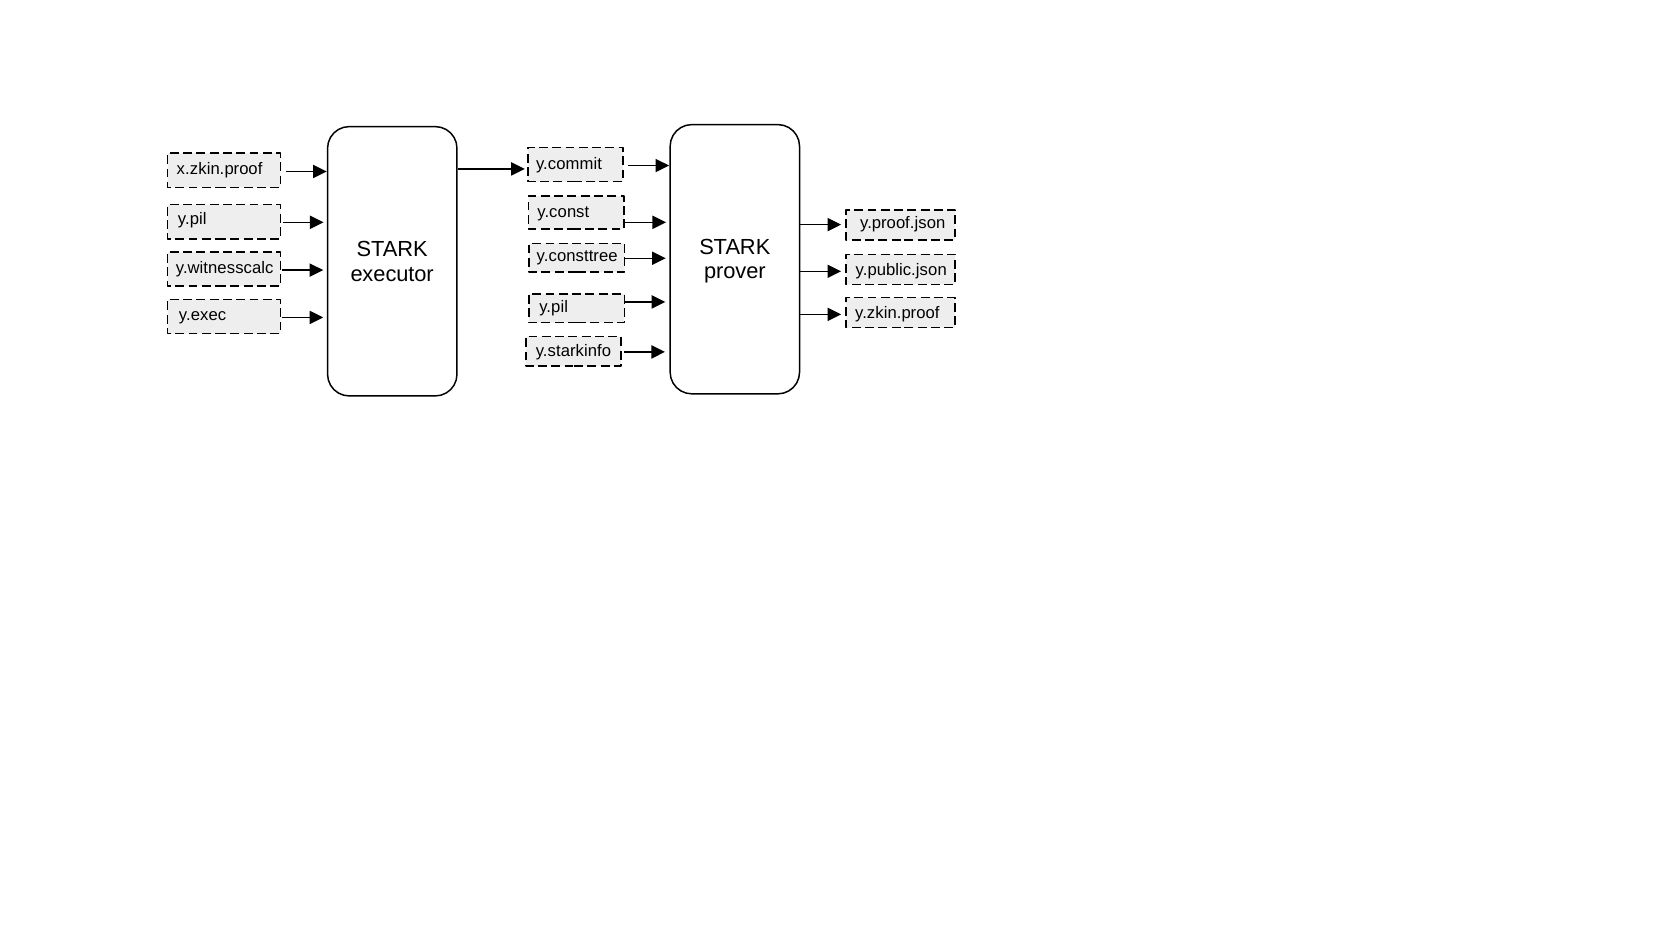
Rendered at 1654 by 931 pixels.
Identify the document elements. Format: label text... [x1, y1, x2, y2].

text_box [167, 204, 281, 239]
text_box [167, 299, 281, 334]
text_box y.pil [489, 280, 619, 333]
text_box y.zkin.proof [833, 296, 962, 330]
text_box STARK executor [327, 126, 457, 396]
text_box y.public.json [813, 242, 990, 296]
text_box y.witnesscalc [154, 249, 295, 287]
text_box y.proof.json [841, 196, 964, 242]
text_box y.commit [499, 140, 640, 187]
text_box y.starkinfo [520, 333, 627, 368]
text_box x.zkin.proof [150, 146, 290, 192]
text_box y.exec [149, 298, 257, 332]
text_box STARK prover [670, 124, 800, 394]
text_box [619, 293, 625, 323]
text_box y.pil [151, 201, 234, 236]
text_box y.const [498, 185, 629, 238]
text_box y.consttree [507, 229, 648, 282]
